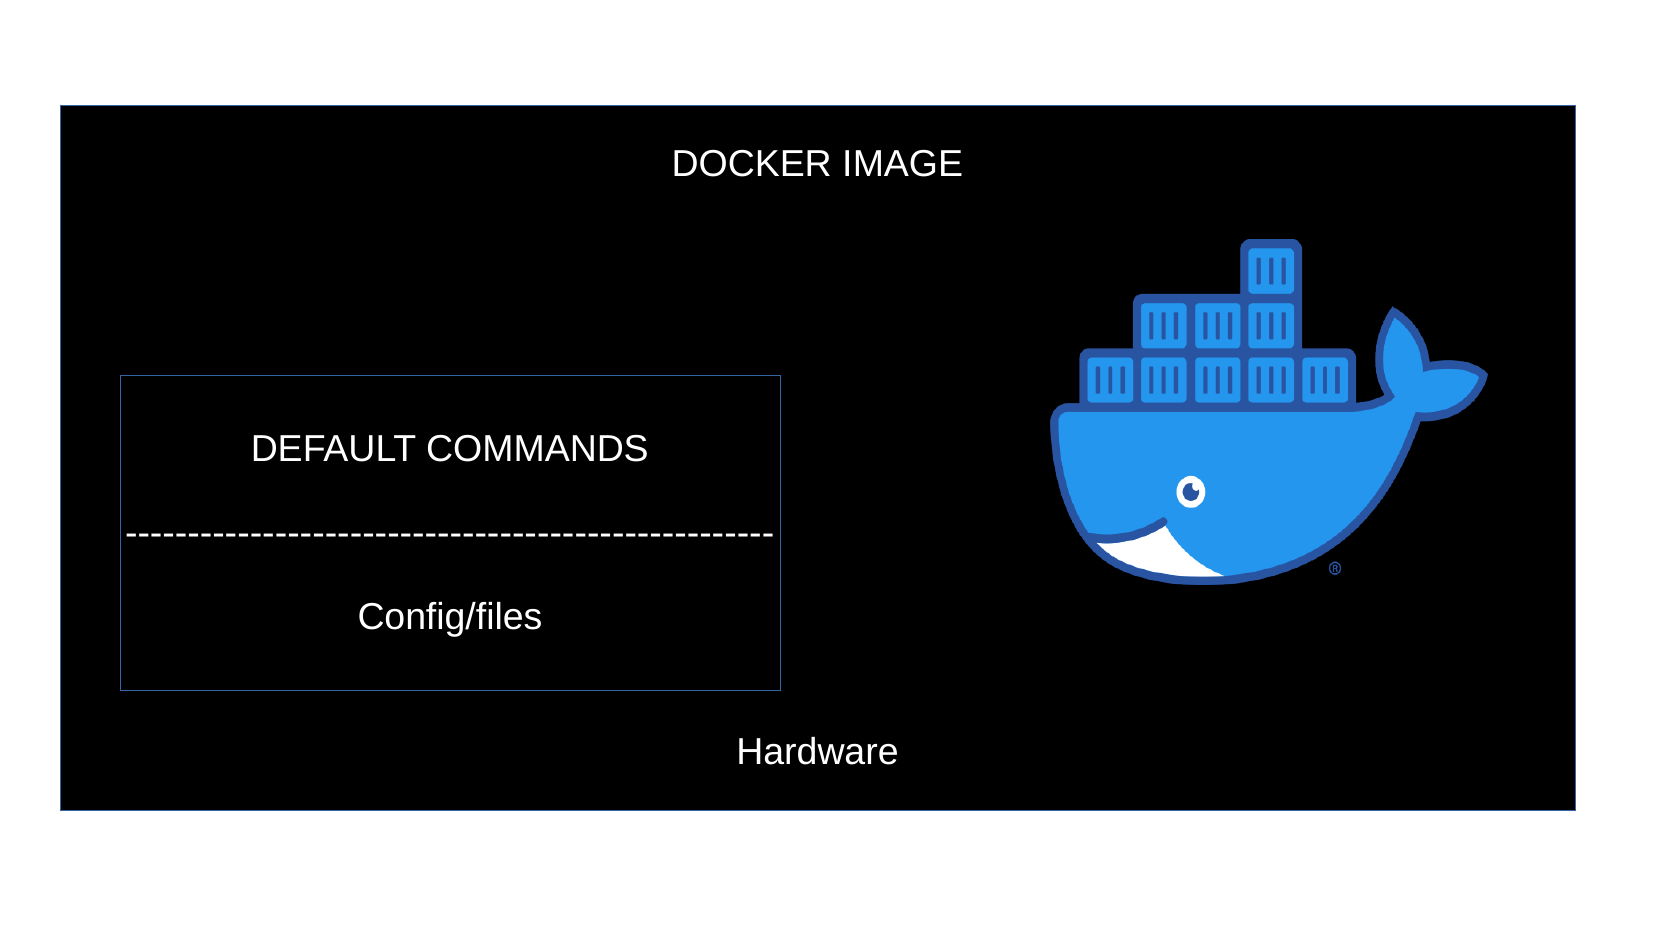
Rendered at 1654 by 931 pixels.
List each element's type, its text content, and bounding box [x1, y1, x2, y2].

text_box DOCKER IMAGE Hardware [60, 105, 1576, 811]
text_box DEFAULT COMMANDS ---------------------------------------------------- Config/files [120, 375, 781, 691]
picture [1050, 239, 1488, 586]
